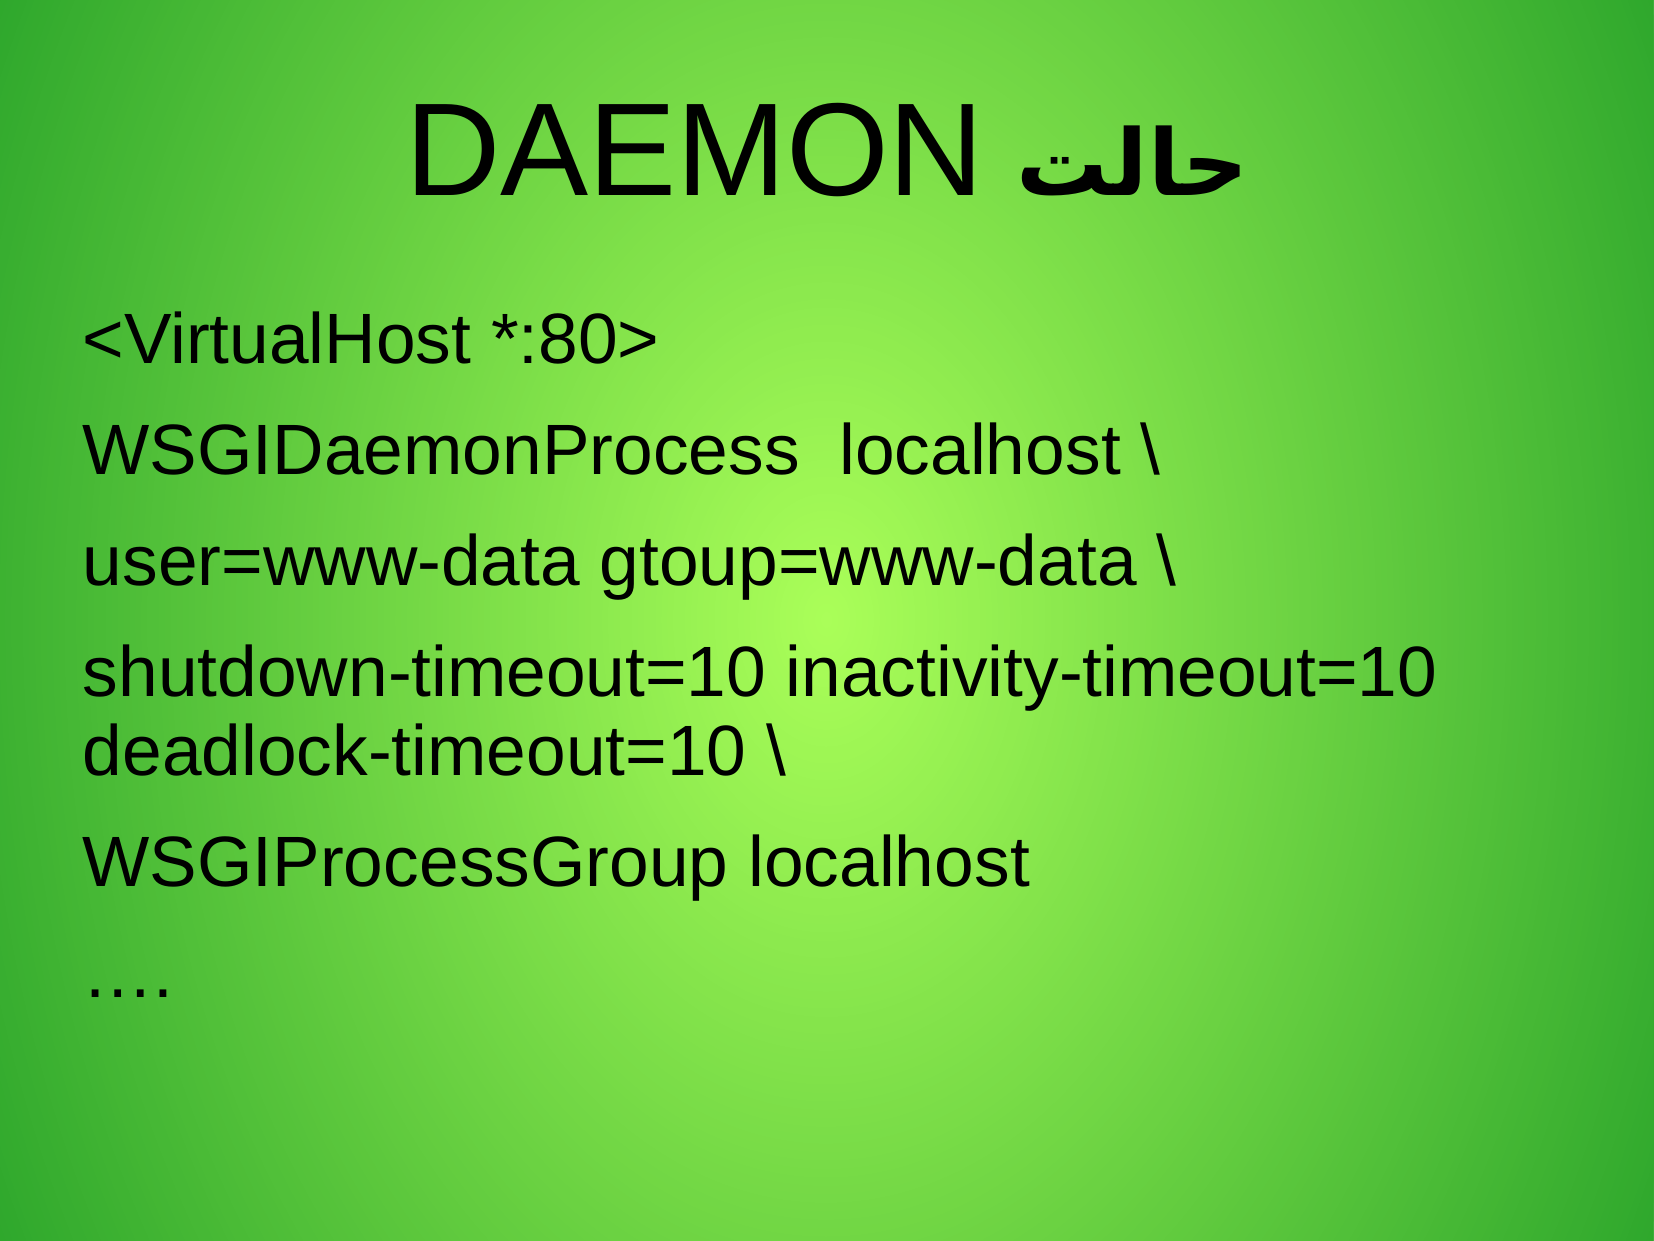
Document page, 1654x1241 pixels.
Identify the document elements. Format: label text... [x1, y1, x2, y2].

list <VirtualHost *:80> WSGIDaemonProcess localhost \ user=www-data gtoup=www-data \ shutdown-timeout=10 inactivity-timeout=10 deadlock-timeout=10 \ WSGIProcessGroup localhost …. [82, 299, 1571, 1019]
title حالت DAEMON [82, 47, 1571, 252]
